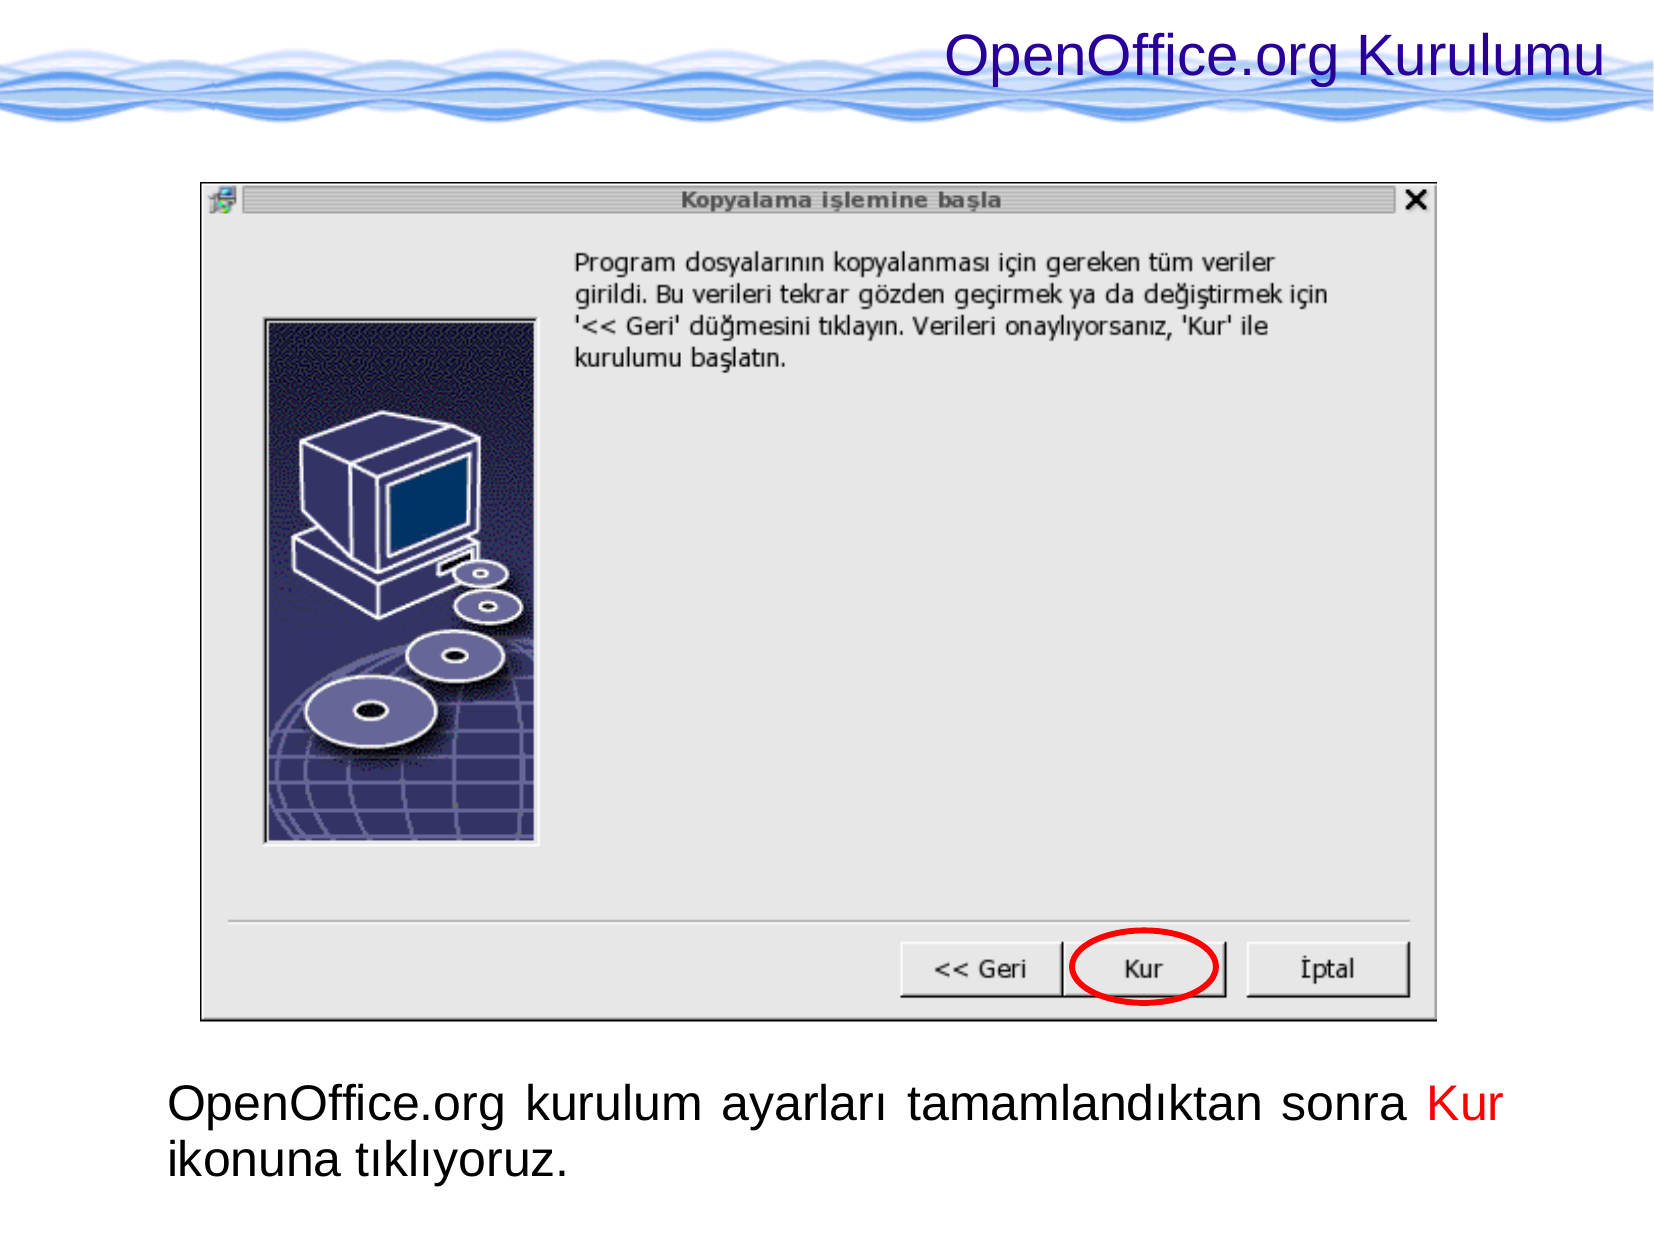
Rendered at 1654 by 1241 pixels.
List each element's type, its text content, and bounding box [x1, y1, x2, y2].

text_box OpenOffice.org kurulum ayarları tamamlandıktan sonra Kur ikonuna tıklıyoruz. [152, 1068, 1520, 1196]
picture [0, 41, 1654, 129]
picture [200, 182, 1437, 1024]
text_box OpenOffice.org Kurulumu [587, 15, 1654, 96]
